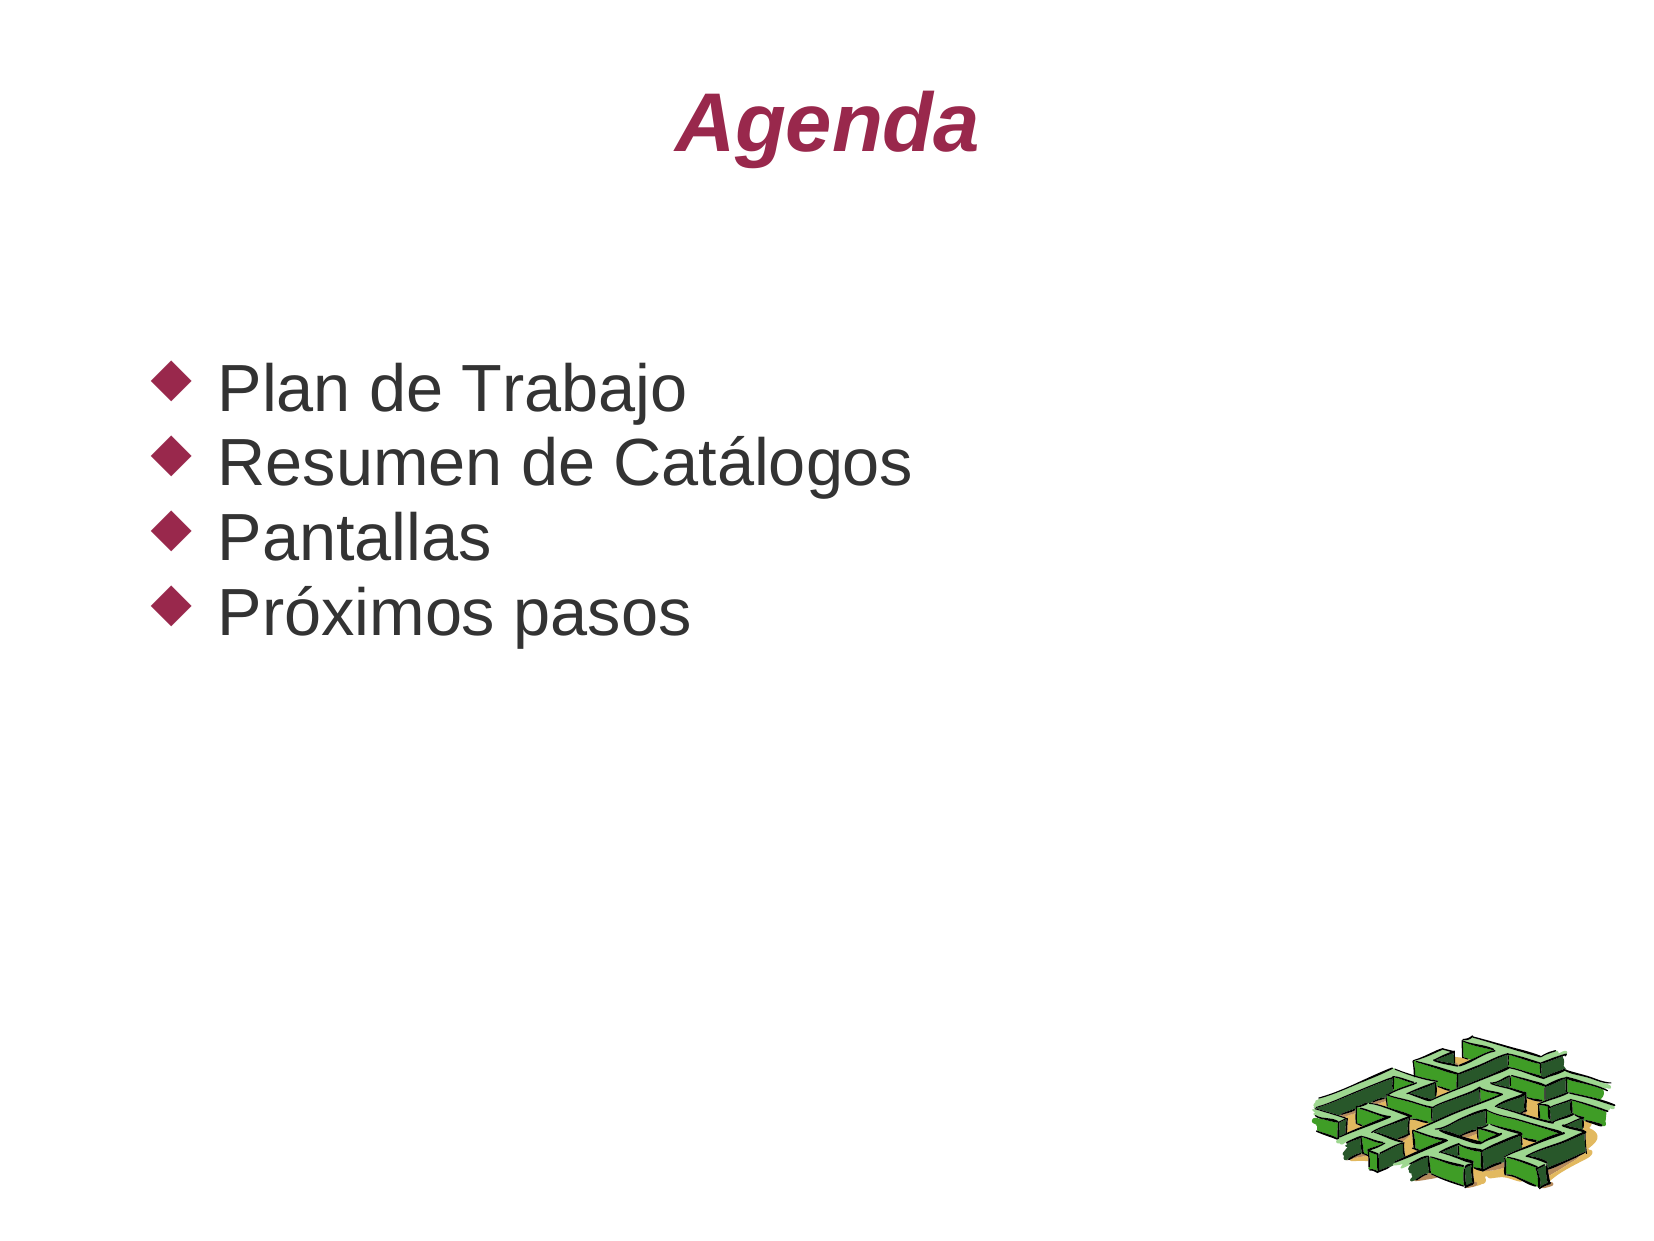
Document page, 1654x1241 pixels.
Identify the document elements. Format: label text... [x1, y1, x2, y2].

title Agenda [121, 19, 1534, 227]
list Plan de Trabajo Resumen de Catálogos Pantallas Próximos pasos [134, 350, 1516, 1133]
